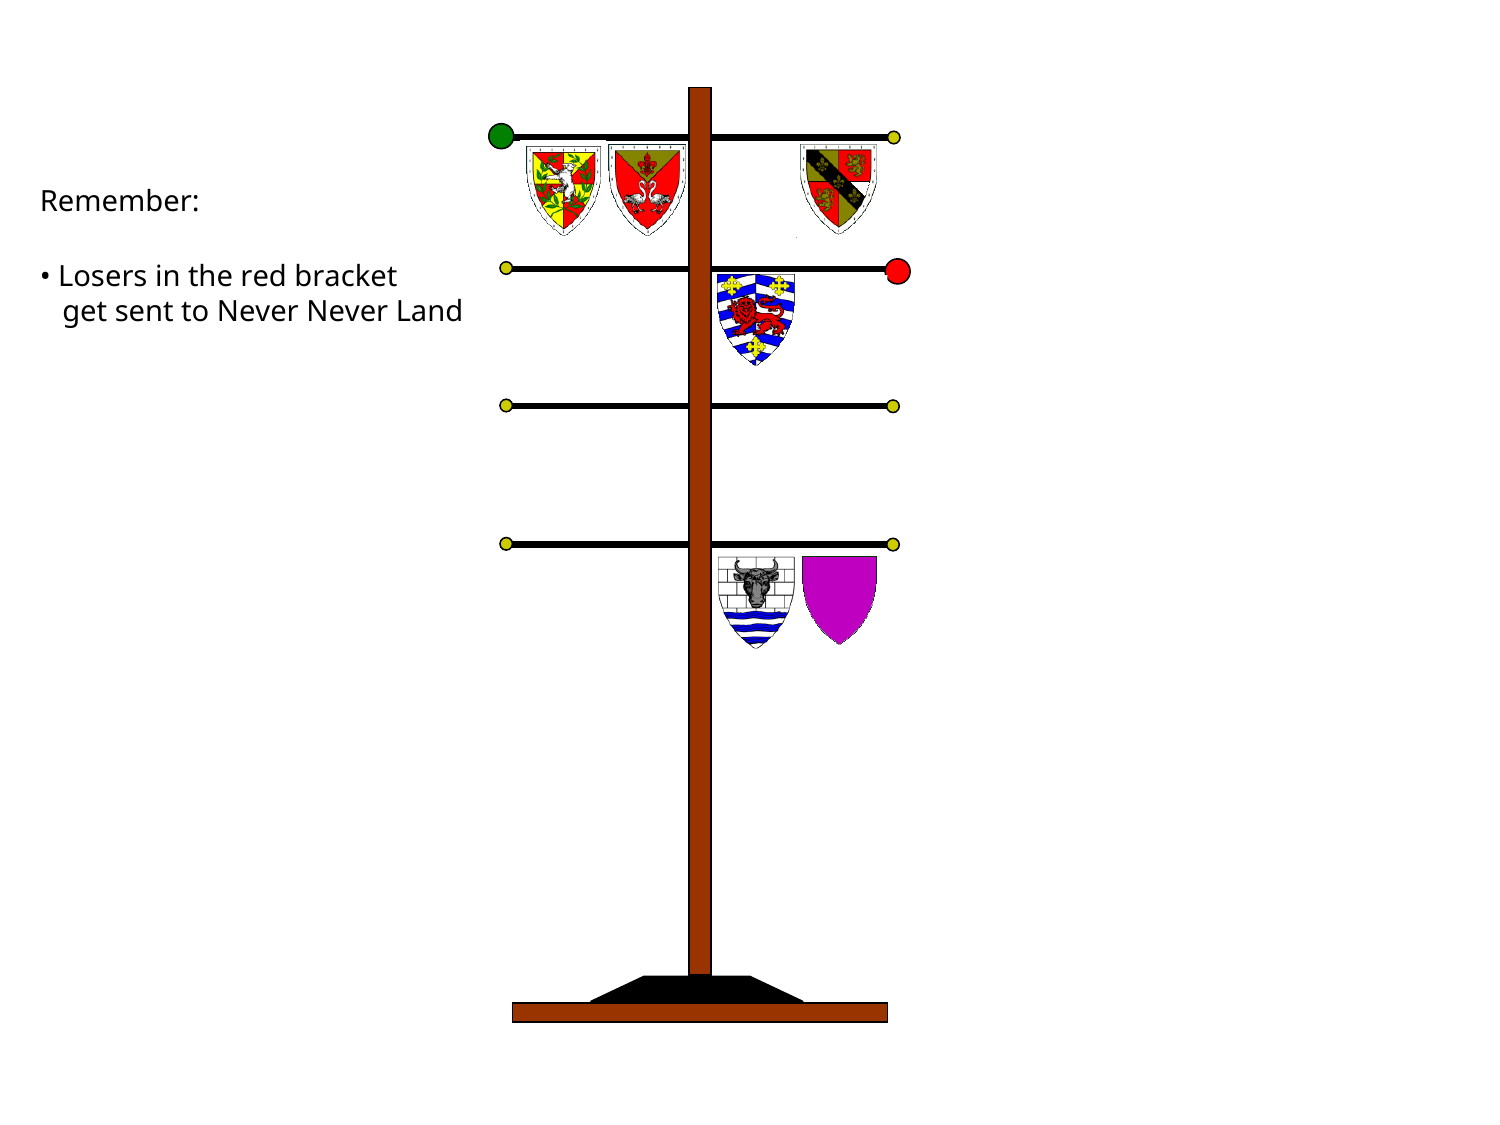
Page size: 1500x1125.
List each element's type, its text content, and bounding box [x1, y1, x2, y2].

text_box [886, 399, 900, 413]
text_box [499, 537, 513, 551]
picture [713, 549, 883, 654]
text_box [886, 538, 900, 551]
text_box [499, 261, 513, 275]
picture [796, 141, 881, 238]
text_box [887, 131, 901, 144]
text_box [794, 258, 911, 370]
text_box [488, 123, 514, 149]
picture [713, 272, 882, 373]
picture [520, 140, 688, 241]
text_box [590, 87, 804, 1002]
text_box [512, 1003, 888, 1022]
text_box [499, 399, 513, 412]
text_box Remember: Losers in the red bracket get sent to Never Never Land [24, 174, 479, 336]
